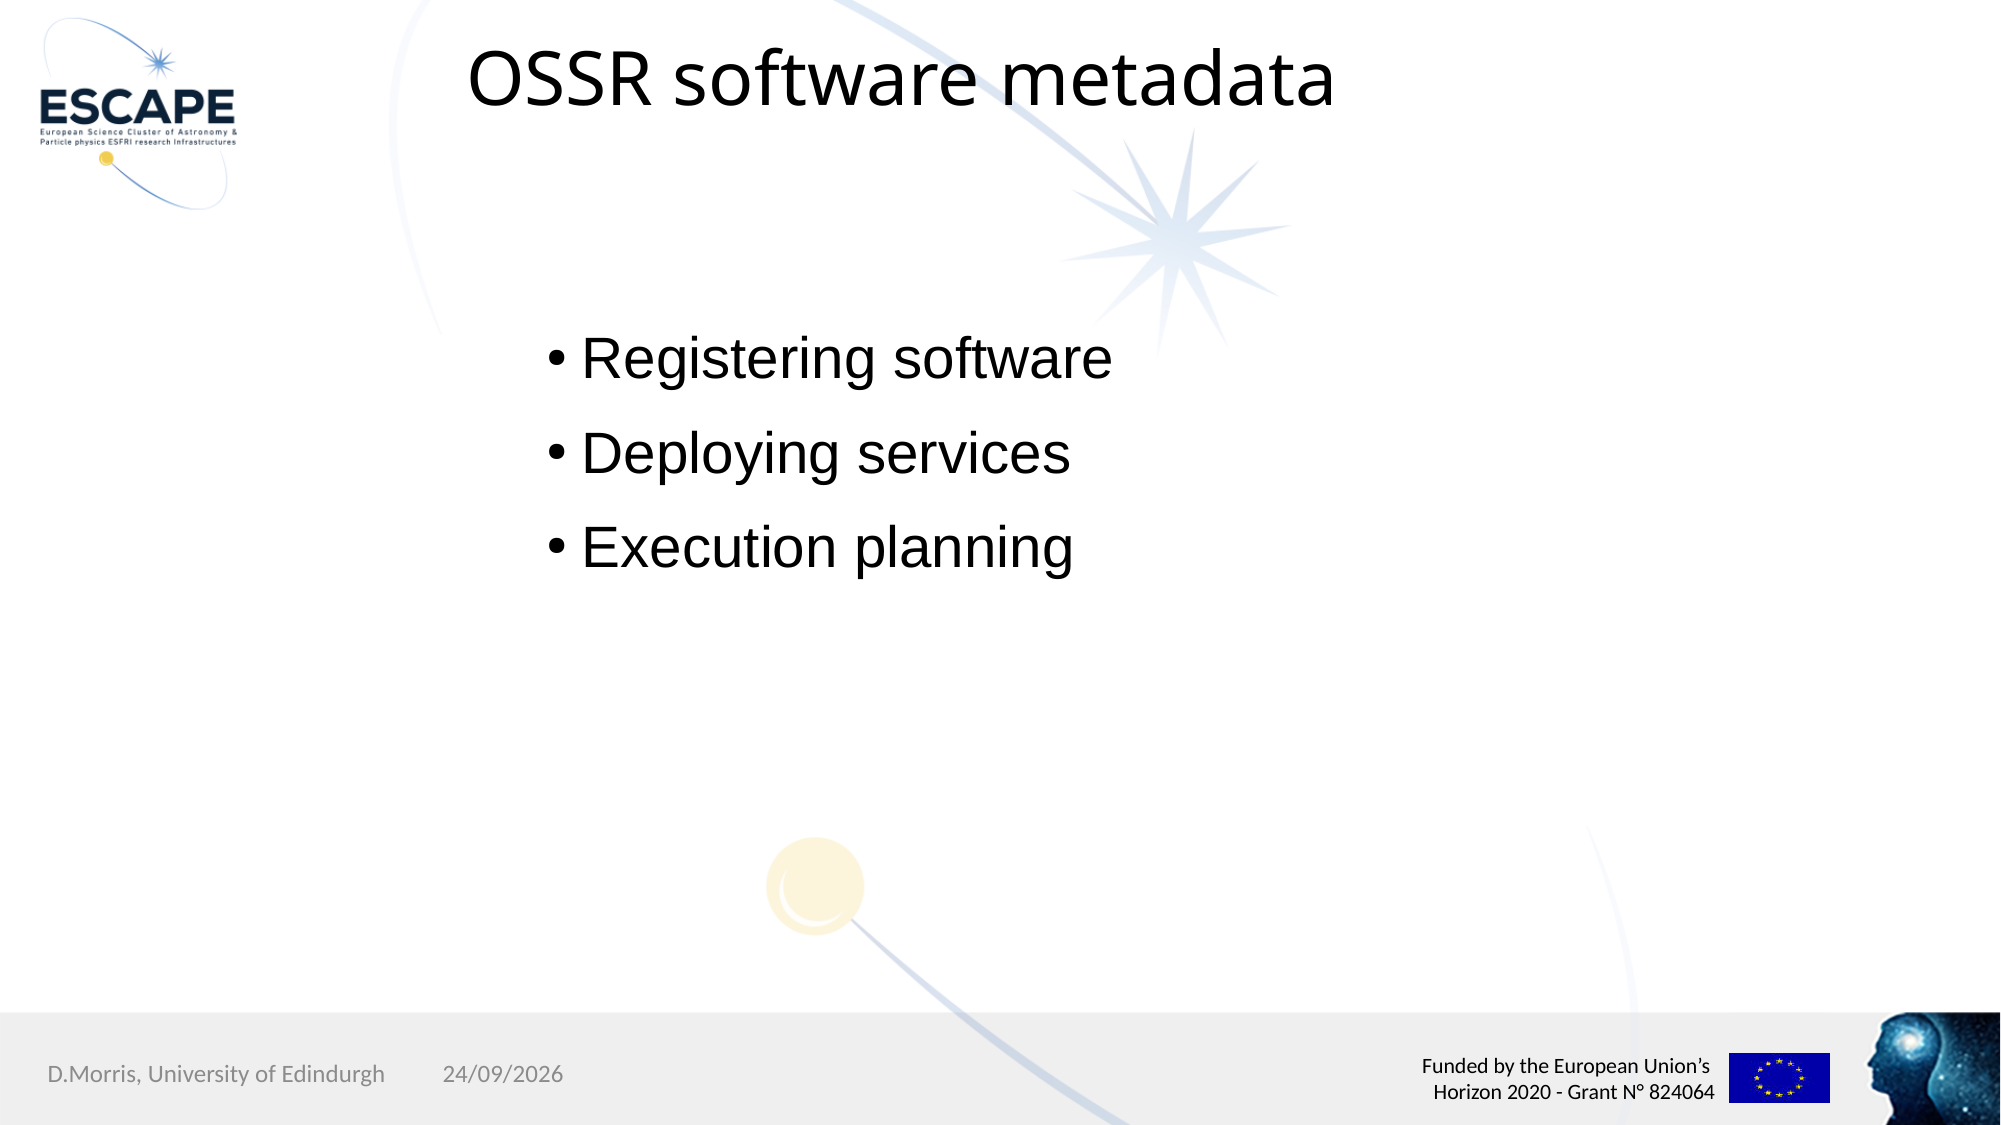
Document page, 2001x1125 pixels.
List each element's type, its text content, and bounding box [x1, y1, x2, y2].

text_box Execution planning [531, 507, 1430, 591]
picture [0, 0, 2001, 1125]
slide_number 15/04/2021 [427, 1042, 684, 1103]
footer D.Morris, University of Edindurgh [32, 1042, 414, 1103]
text_box Deploying services [531, 413, 1441, 494]
title OSSR software metadata [450, 11, 1647, 150]
text_box Registering software [531, 318, 1130, 399]
